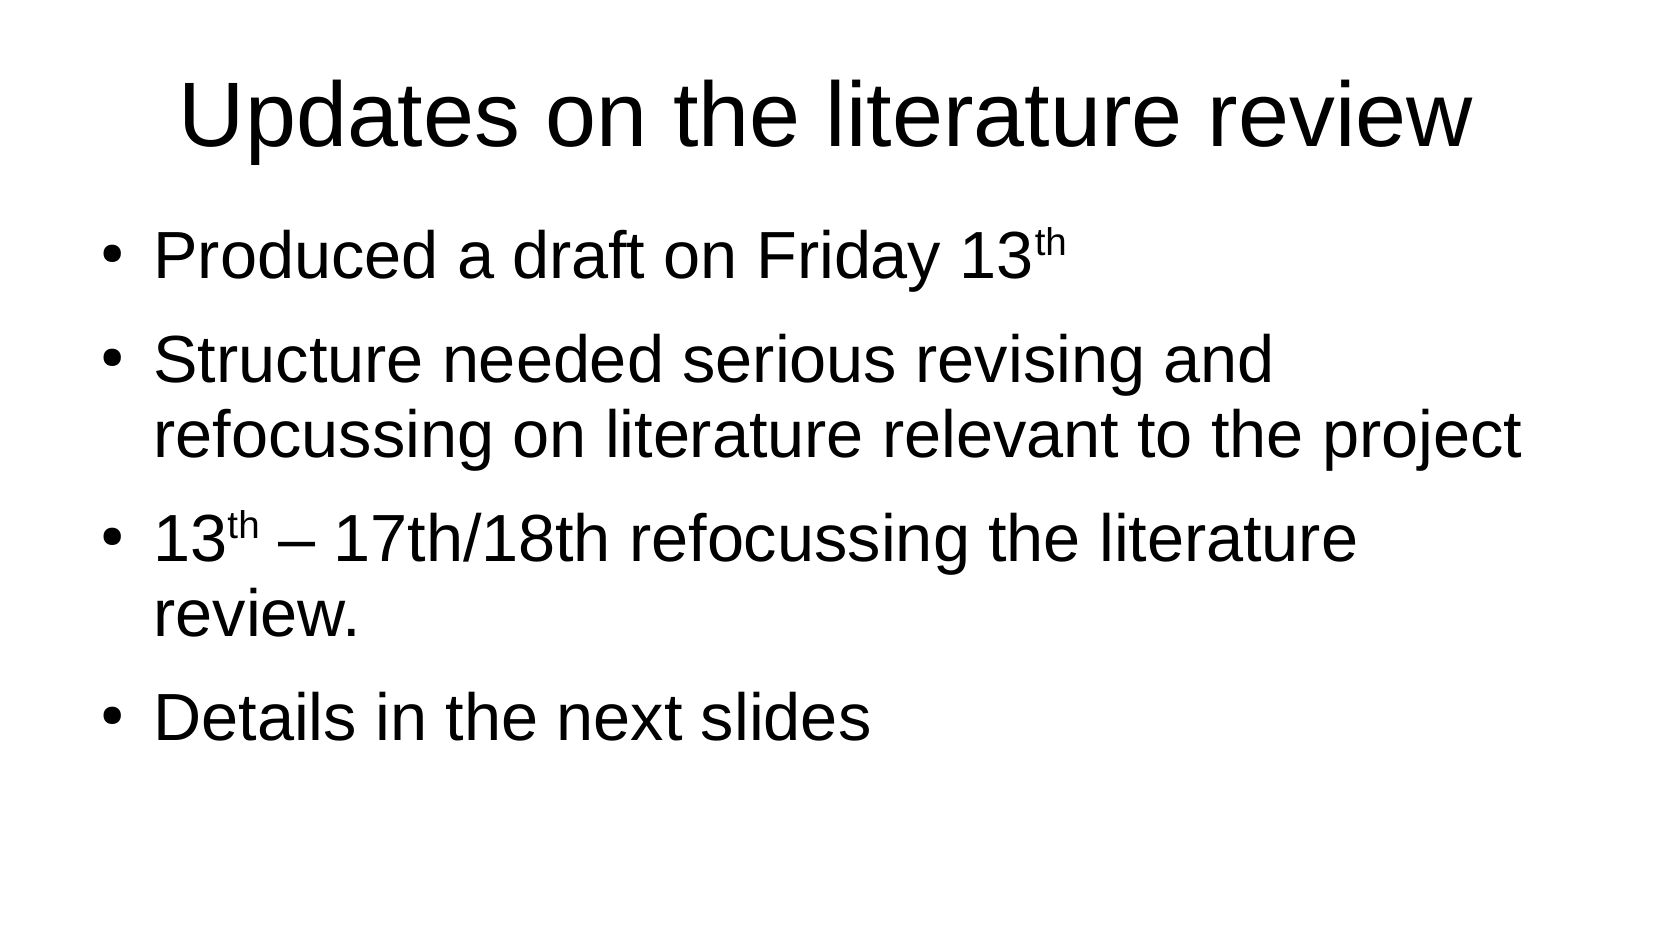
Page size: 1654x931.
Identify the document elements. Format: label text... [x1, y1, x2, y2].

title Updates on the literature review [82, 37, 1571, 193]
list Produced a draft on Friday 13th Structure needed serious revising and refocussing on literature relevant to the project 13th – 17th/18th refocussing the literature review. Details in the next slides [82, 217, 1571, 758]
